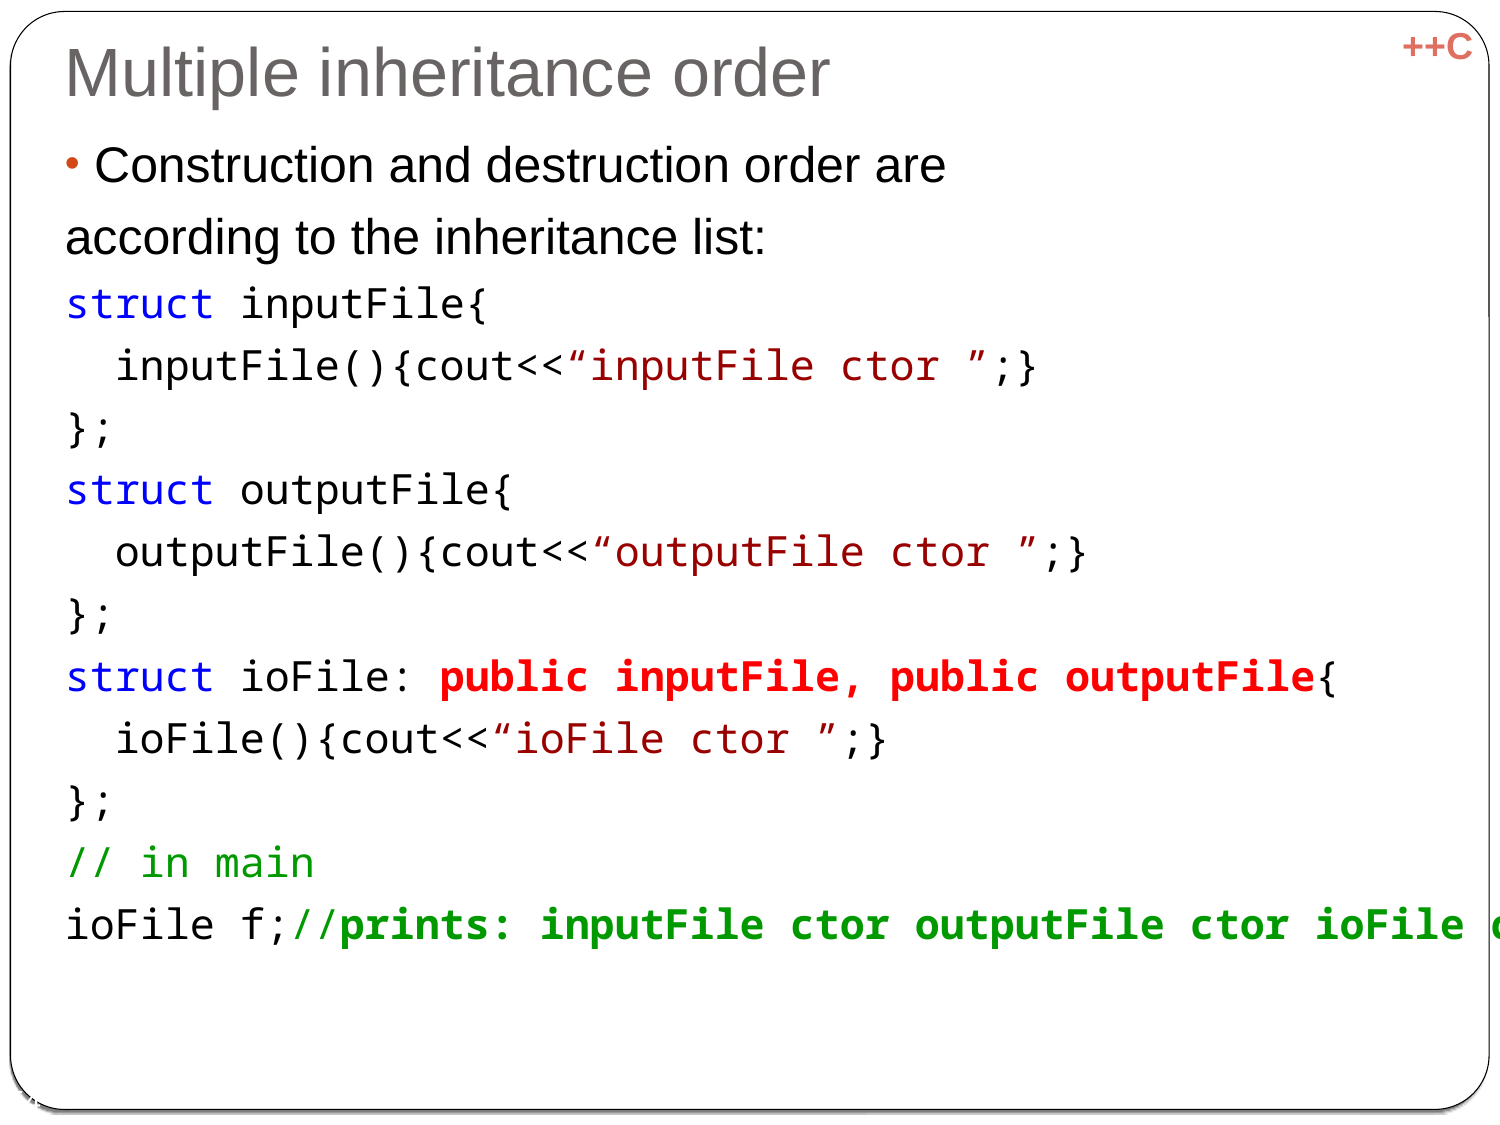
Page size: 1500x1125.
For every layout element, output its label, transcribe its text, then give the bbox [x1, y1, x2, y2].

list Construction and destruction order are according to the inheritance list: struct inputFile{ inputFile(){cout<<“inputFile ctor ”;} }; struct outputFile{ outputFile(){cout<<“outputFile ctor ”;} }; struct ioFile: public inputFile, public outputFile{ ioFile(){cout<<“ioFile ctor ”;} }; // in main ioFile f;//prints: inputFile ctor outputFile ctor ioFile ctor [50, 125, 1500, 1025]
slide_number <number> [0, 1074, 50, 1125]
title Multiple inheritance order [50, 20, 1450, 125]
